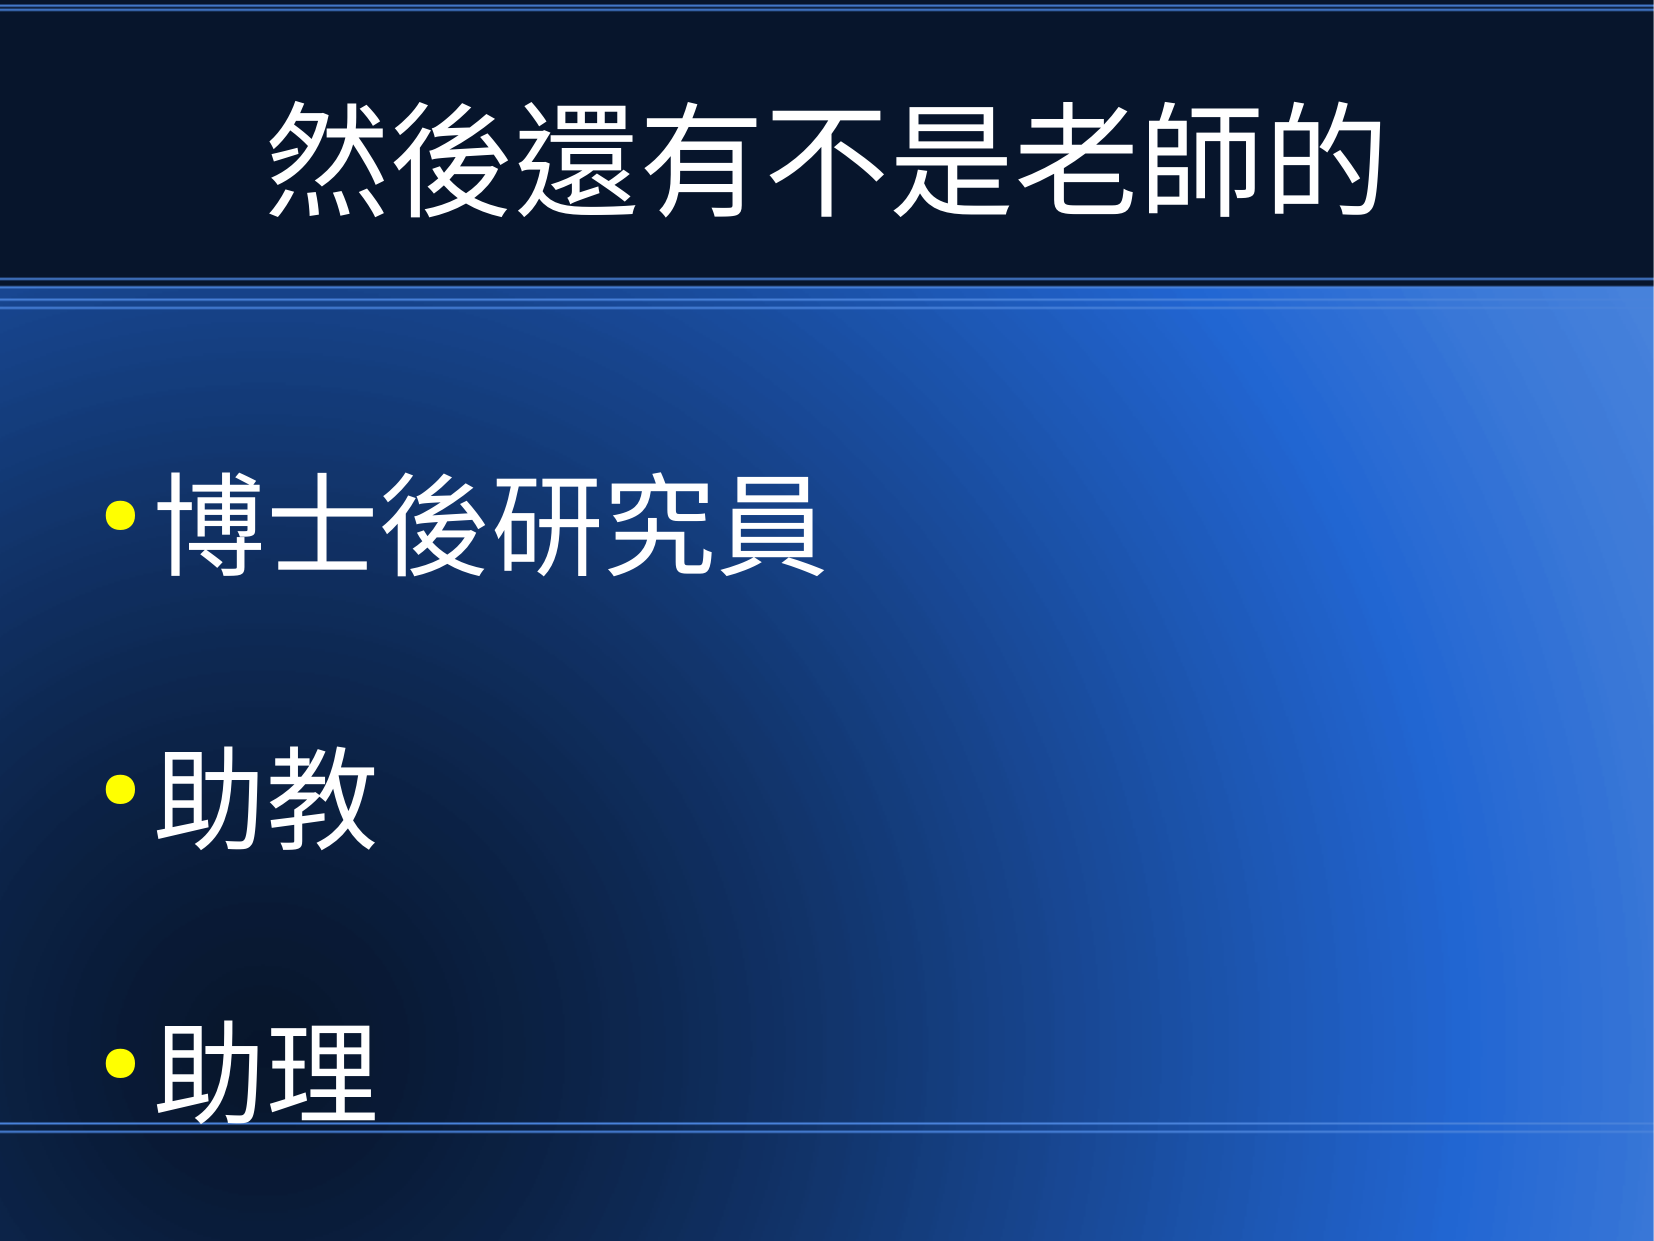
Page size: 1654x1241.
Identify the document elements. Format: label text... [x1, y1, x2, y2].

title 然後還有不是老師的 [82, 49, 1571, 257]
picture [0, 0, 1654, 1241]
list 博士後研究員 助教 助理 [82, 355, 1571, 1241]
